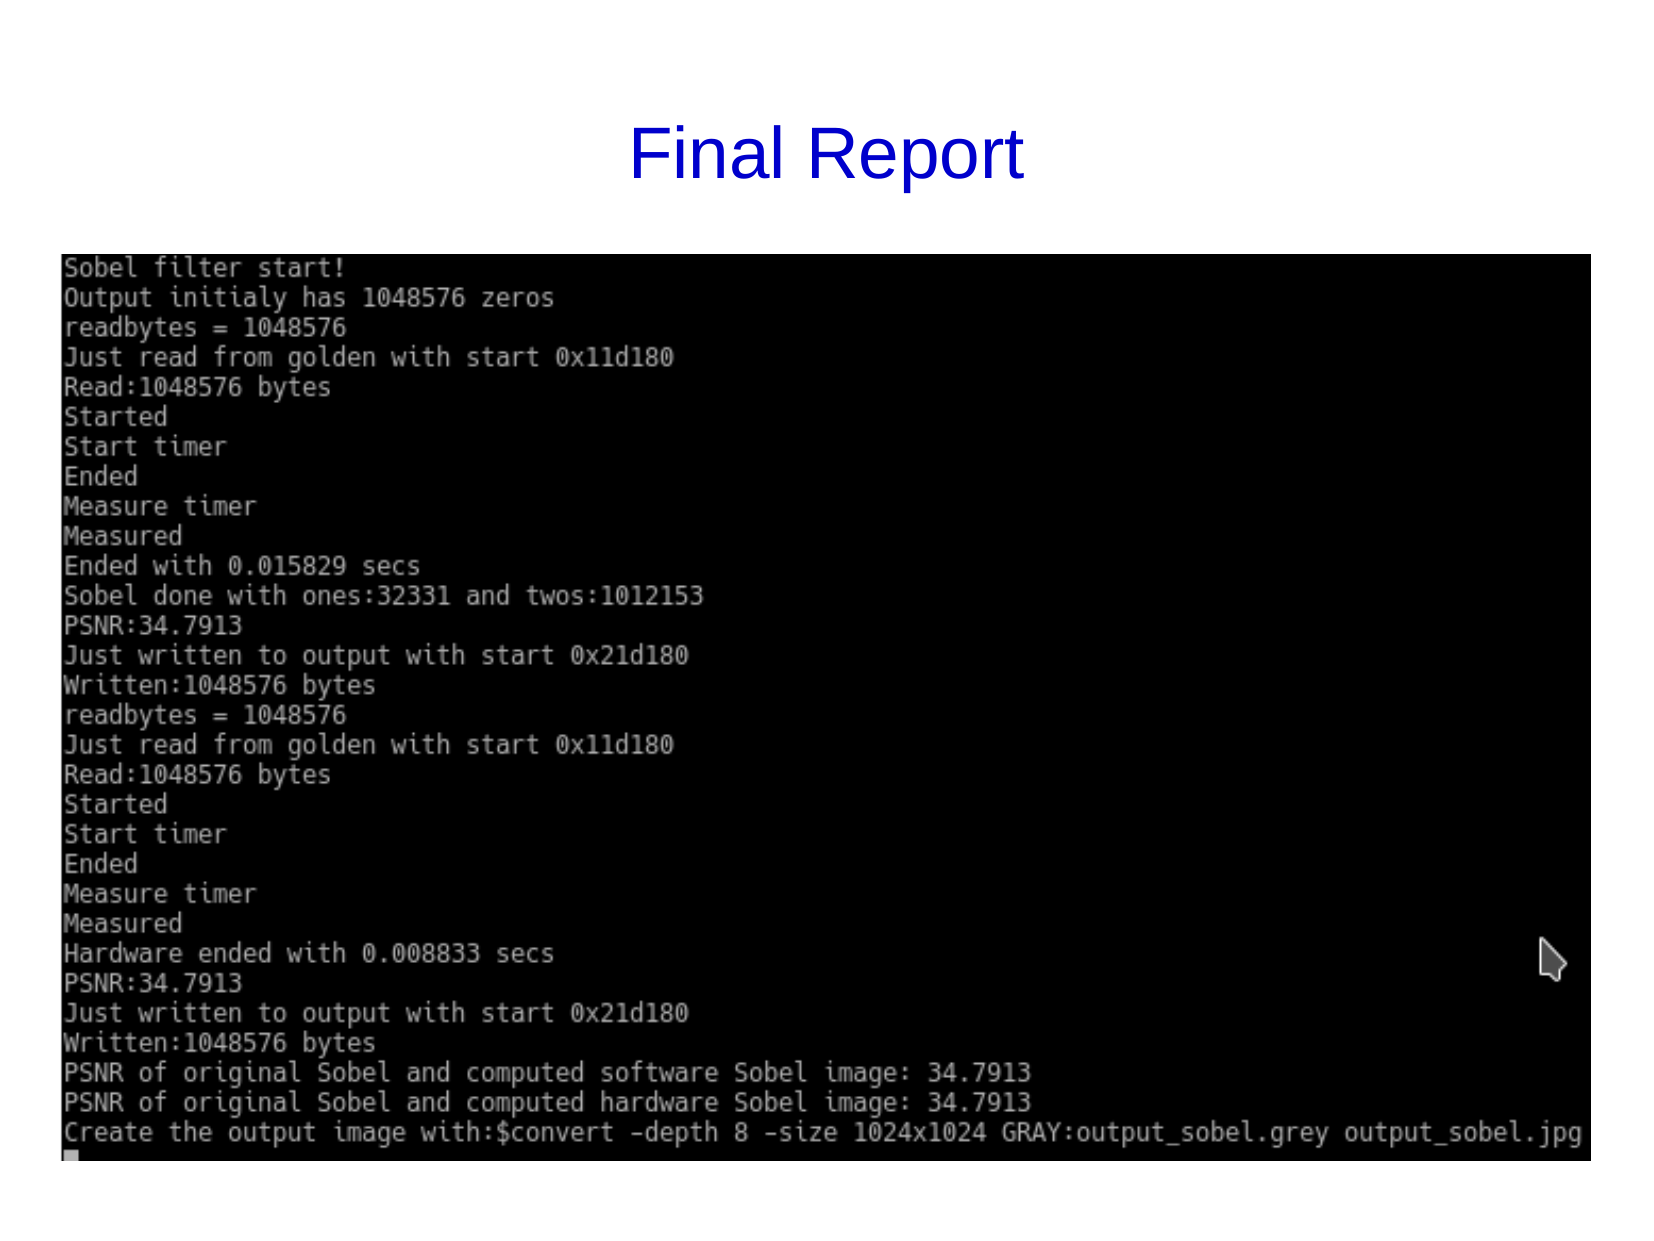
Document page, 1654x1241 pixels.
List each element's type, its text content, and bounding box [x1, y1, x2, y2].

title Final Report [82, 49, 1571, 254]
picture [60, 254, 1591, 1161]
